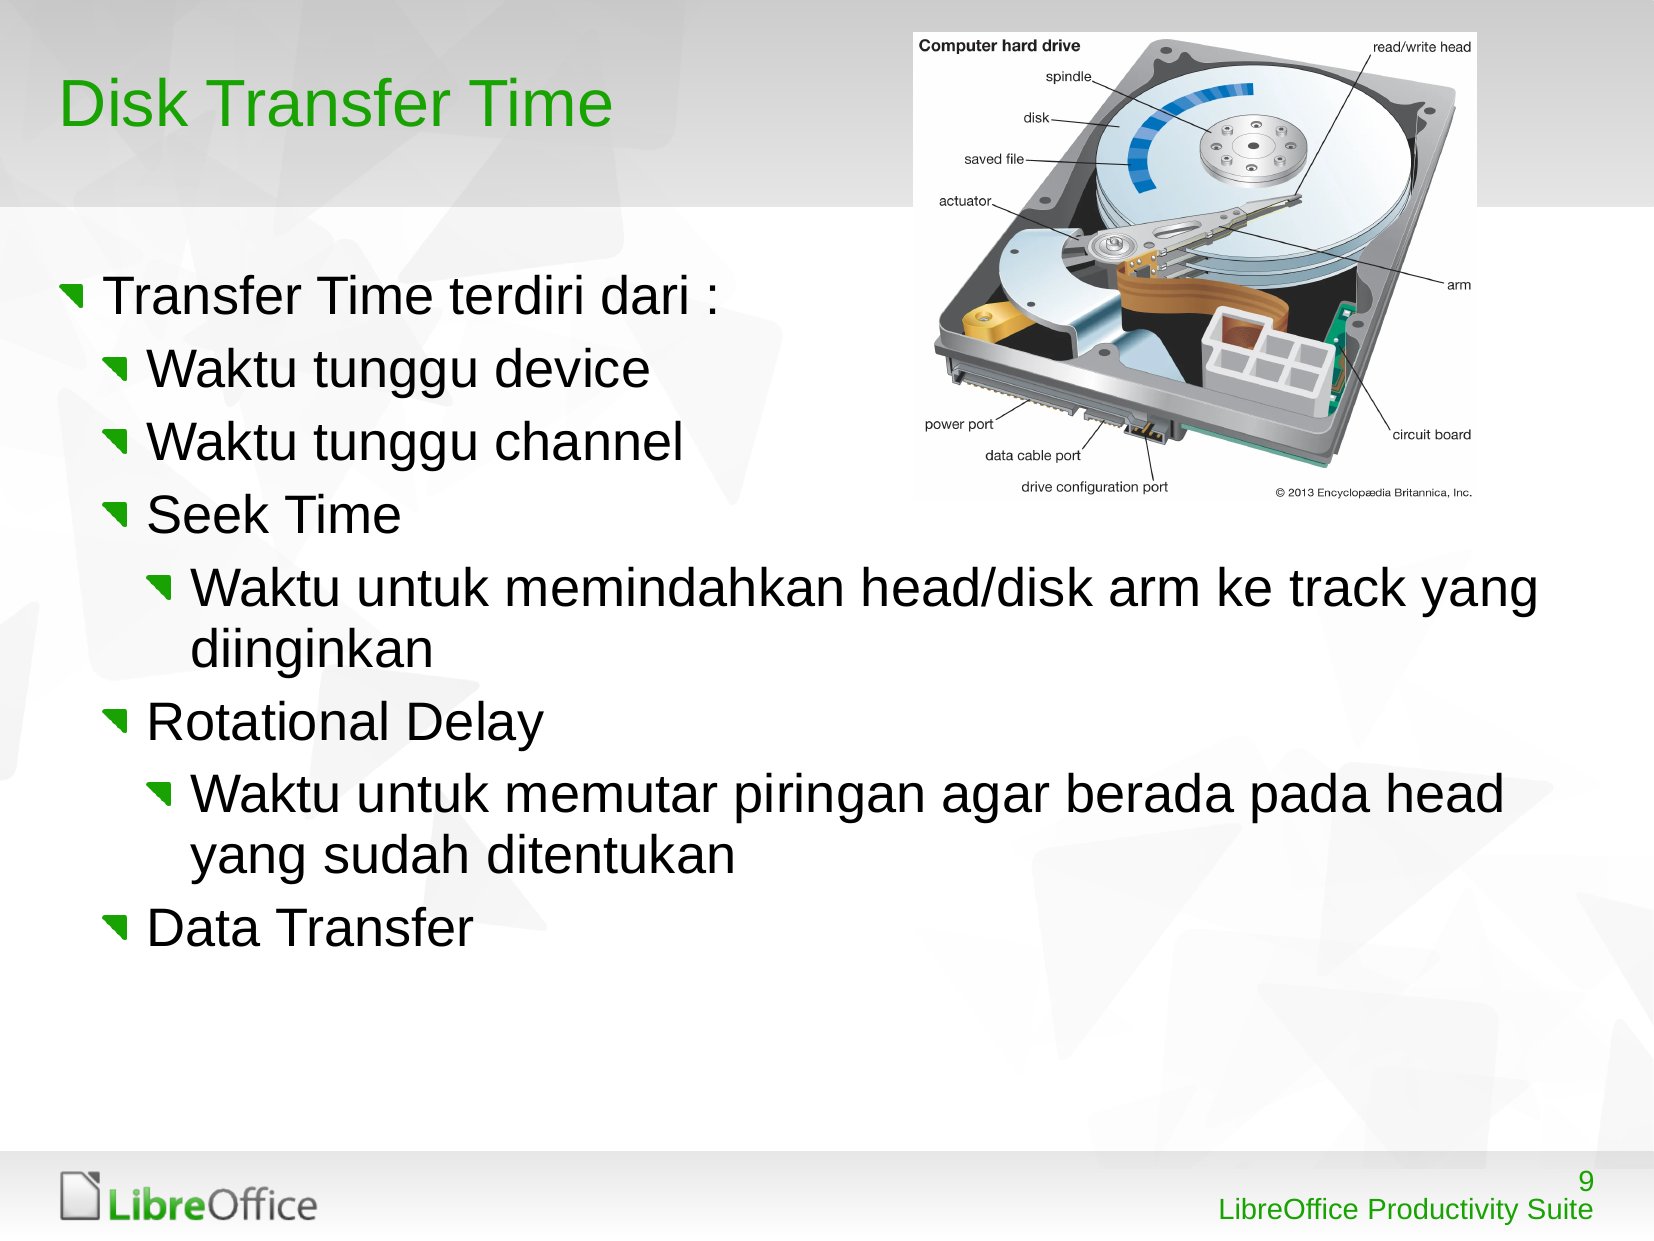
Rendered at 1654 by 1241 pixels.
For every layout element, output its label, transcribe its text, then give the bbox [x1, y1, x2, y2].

list Transfer Time terdiri dari : Waktu tunggu device Waktu tunggu channel Seek Time Waktu untuk memindahkan head/disk arm ke track yang diinginkan Rotational Delay Waktu untuk memutar piringan agar berada pada head yang sudah ditentukan Data Transfer [59, 265, 1595, 1085]
picture [41, 1152, 337, 1240]
title Disk Transfer Time [59, 29, 1595, 178]
picture [913, 32, 1477, 502]
picture [915, 548, 1654, 1169]
picture [0, 0, 783, 931]
